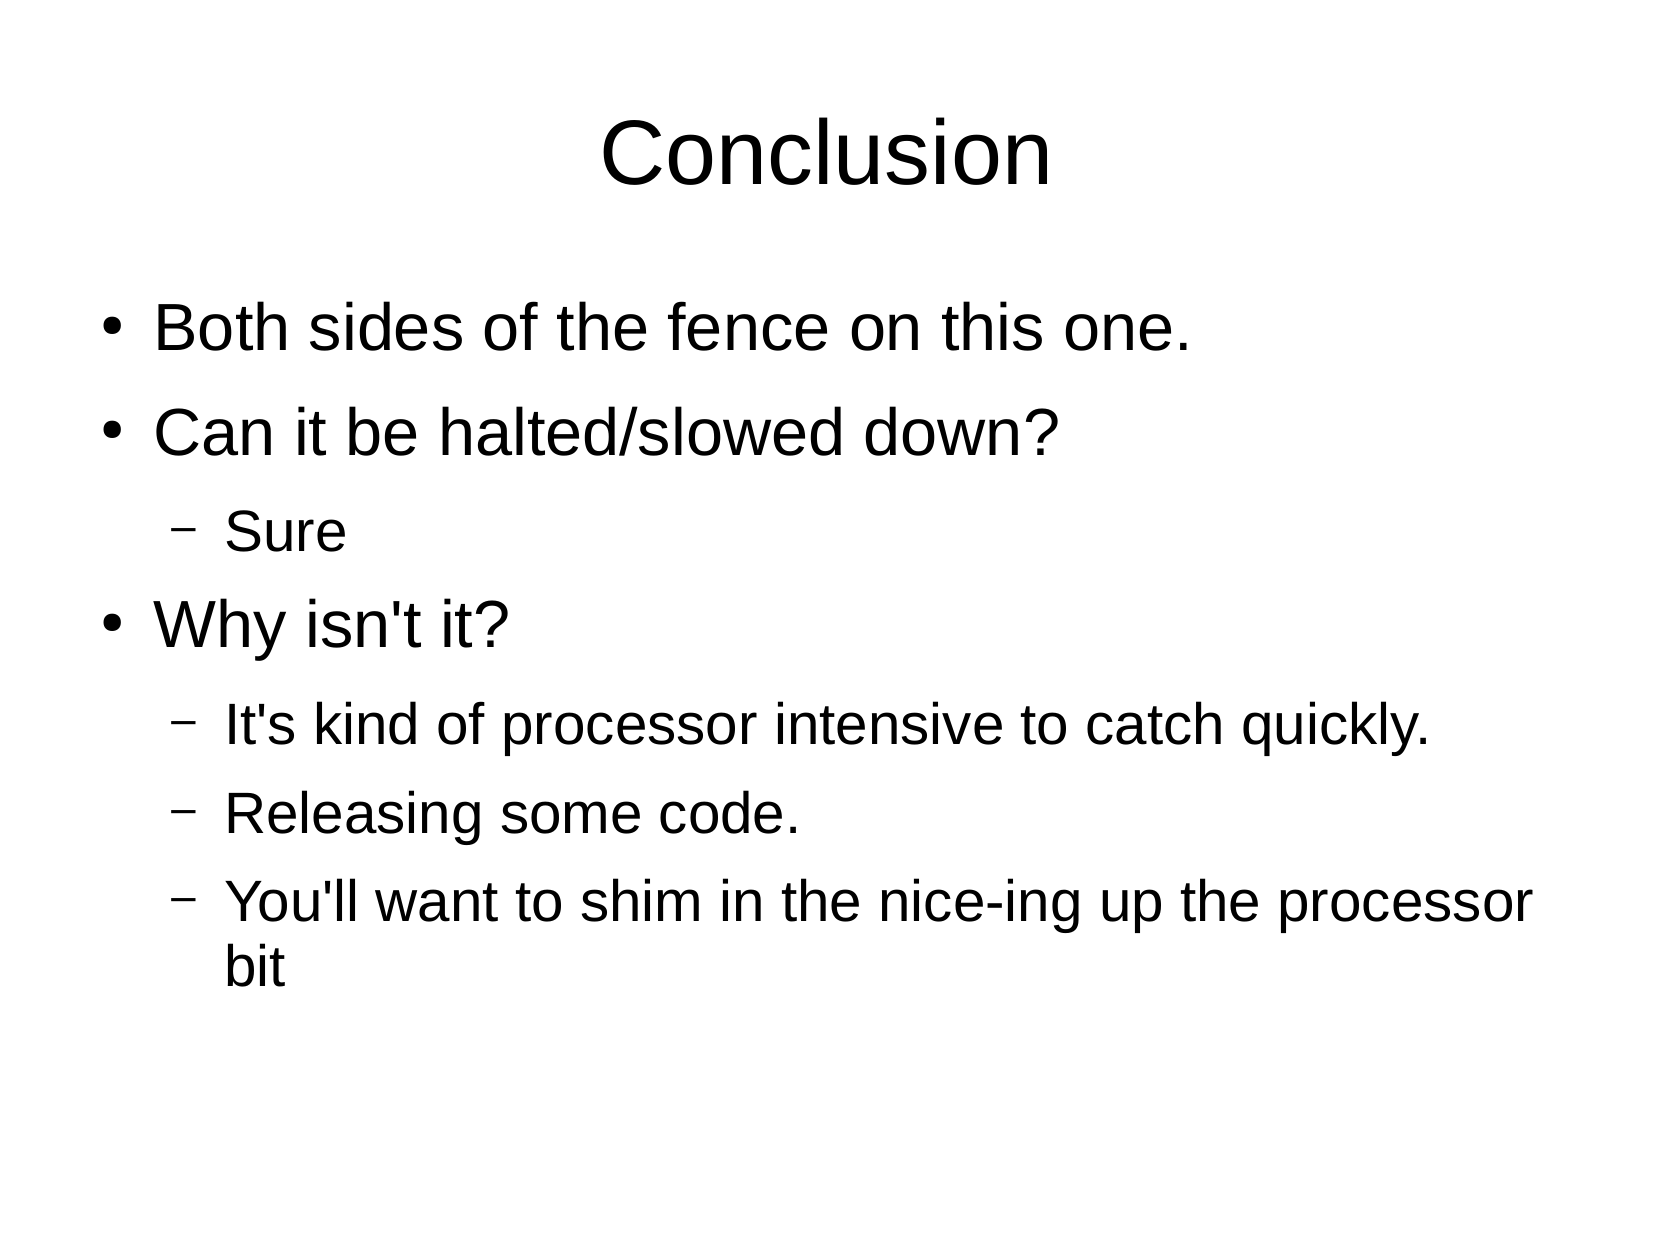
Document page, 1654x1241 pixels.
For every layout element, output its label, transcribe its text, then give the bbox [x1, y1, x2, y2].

list Both sides of the fence on this one. Can it be halted/slowed down? Sure Why isn't it? It's kind of processor intensive to catch quickly. Releasing some code. You'll want to shim in the nice-ing up the processor bit [82, 290, 1538, 1010]
title Conclusion [82, 49, 1571, 257]
